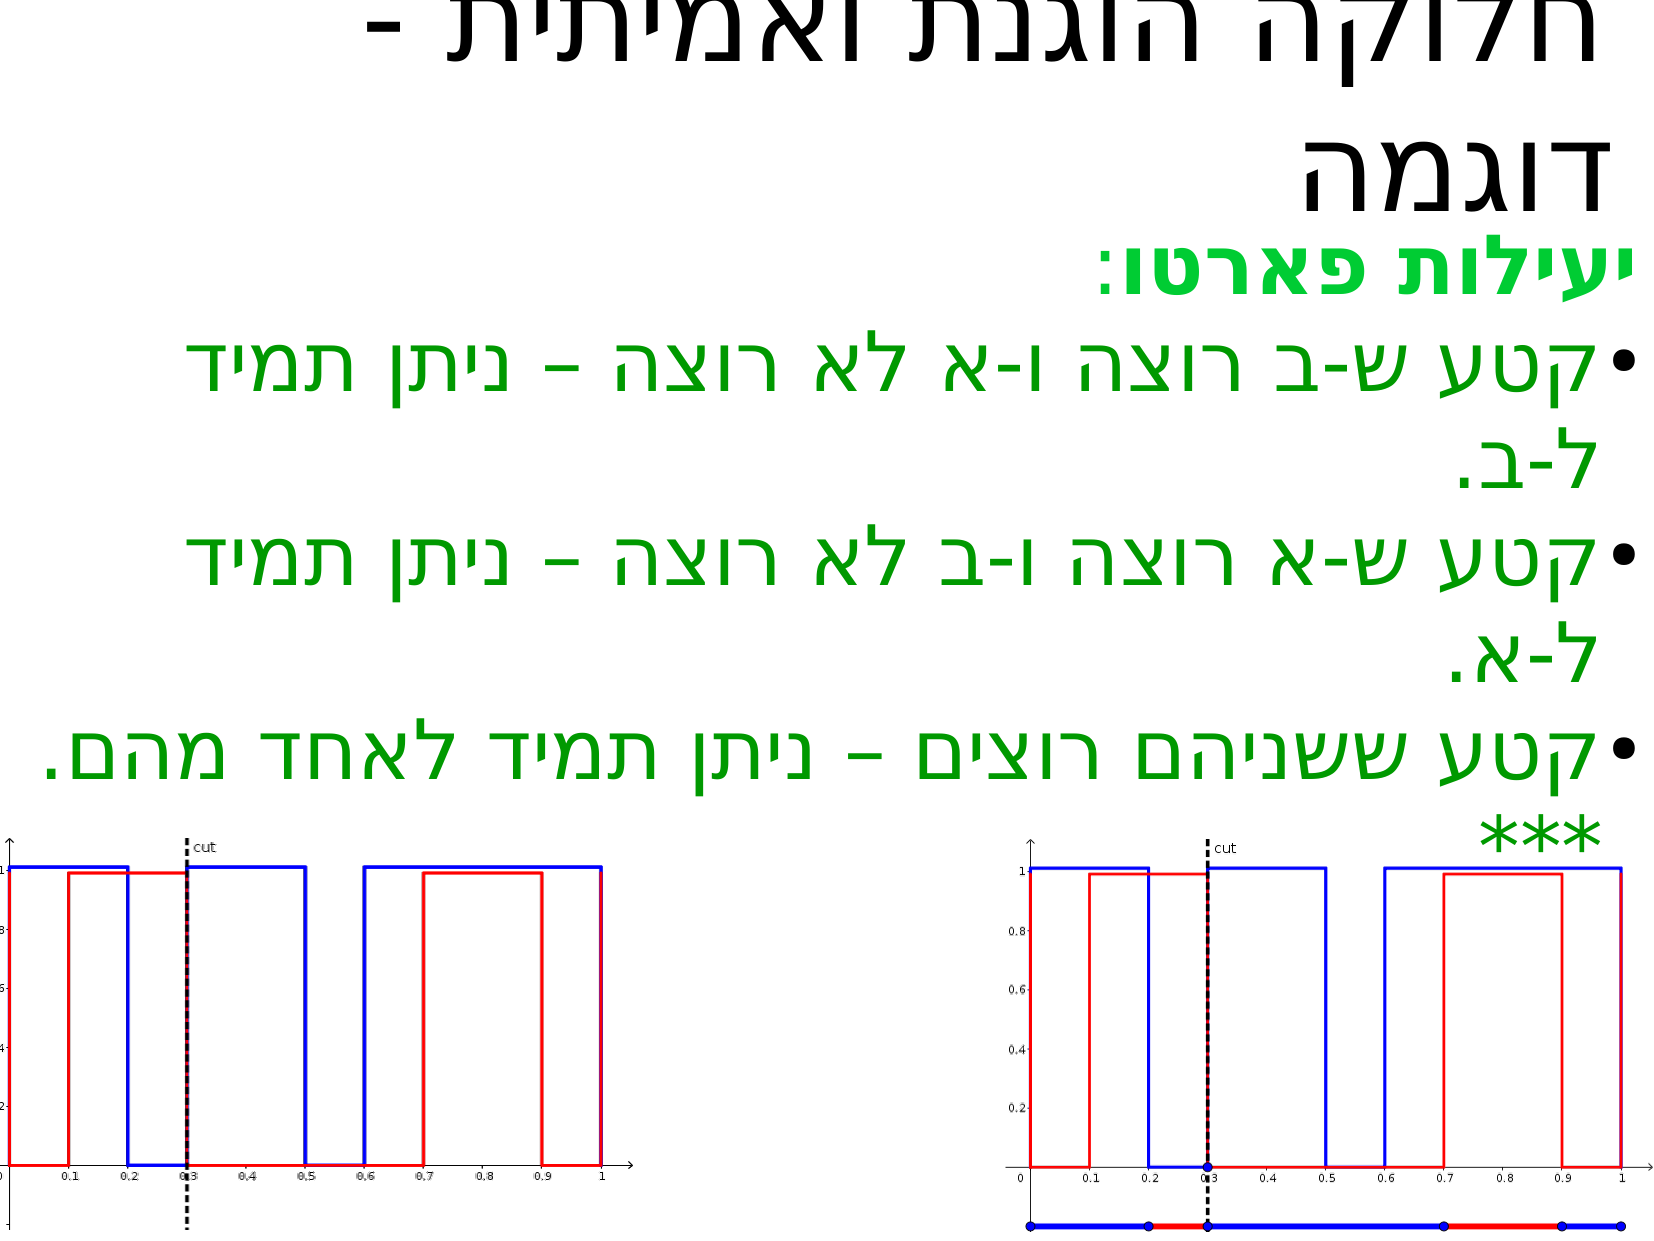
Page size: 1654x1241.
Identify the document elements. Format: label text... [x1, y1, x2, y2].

title חלוקה הוגנת ואמיתית - דוגמה [0, 7, 1654, 166]
picture [0, 838, 633, 1231]
text_box יעילות פארטו: קטע ש-ב רוצה ו-א לא רוצה – ניתן תמיד ל-ב. קטע ש-א רוצה ו-ב לא רוצה – ניתן תמיד ל-א. קטע ששניהם רוצים – ניתן תמיד לאחד מהם. *** [0, 210, 1654, 1241]
picture [1005, 839, 1653, 1232]
